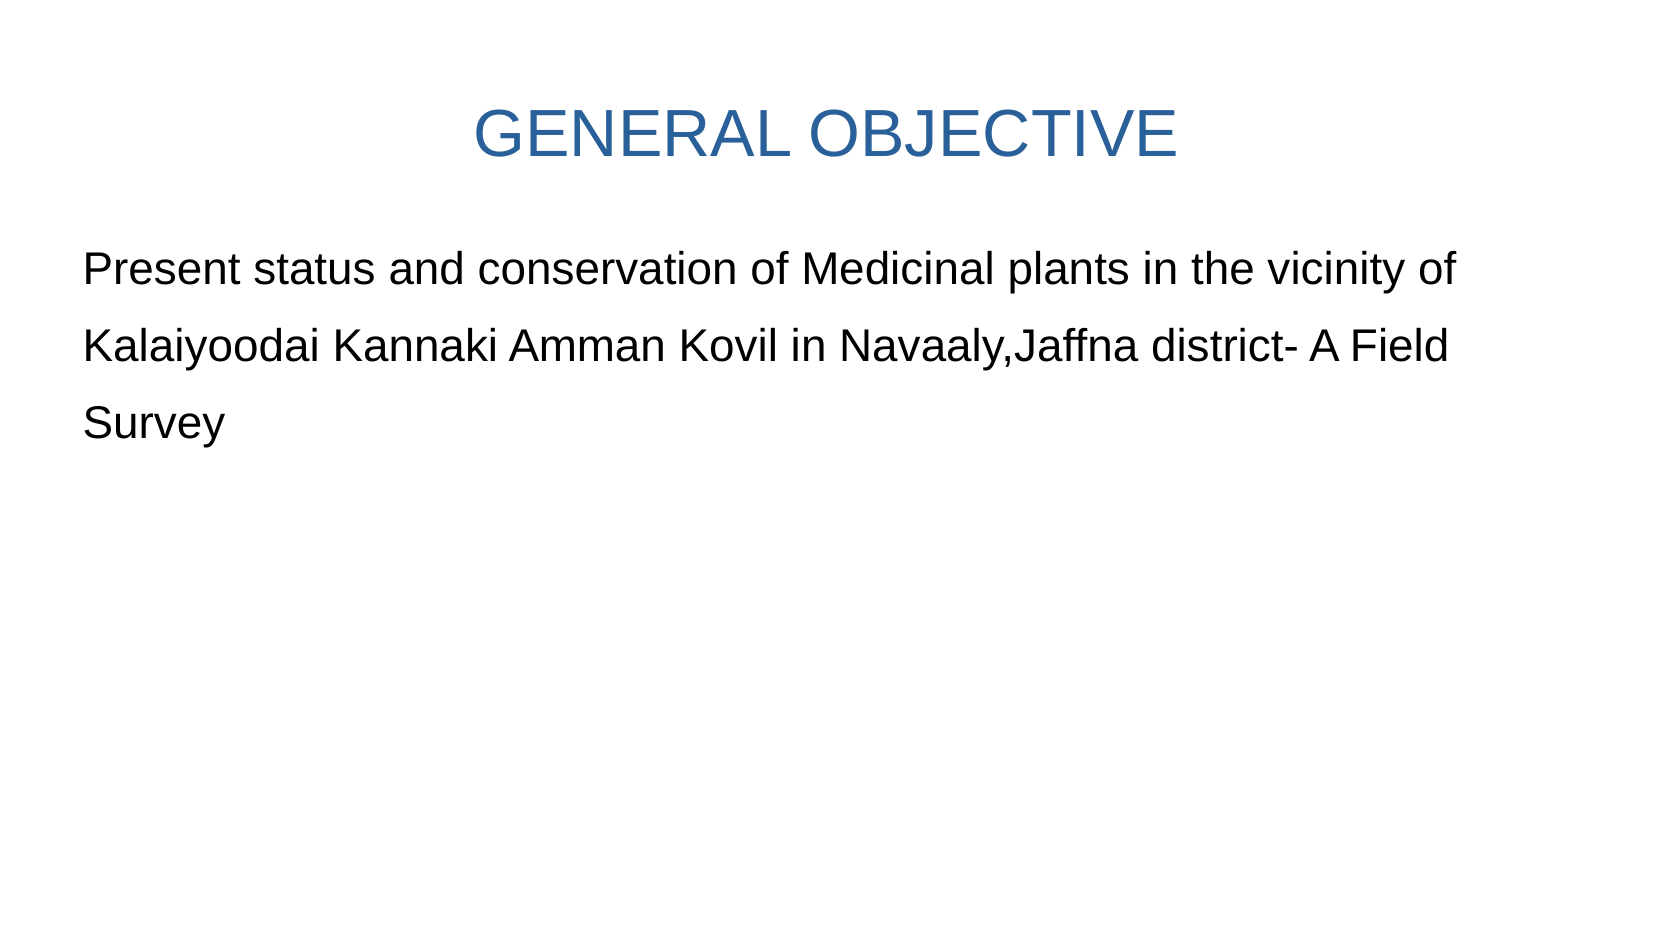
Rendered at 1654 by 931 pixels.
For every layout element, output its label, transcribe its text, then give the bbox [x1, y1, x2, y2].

title GENERAL OBJECTIVE [82, 37, 1571, 193]
list Present status and conservation of Medicinal plants in the vicinity of Kalaiyoodai Kannaki Amman Kovil in Navaaly,Jaffna district- A Field Survey [82, 217, 1571, 758]
